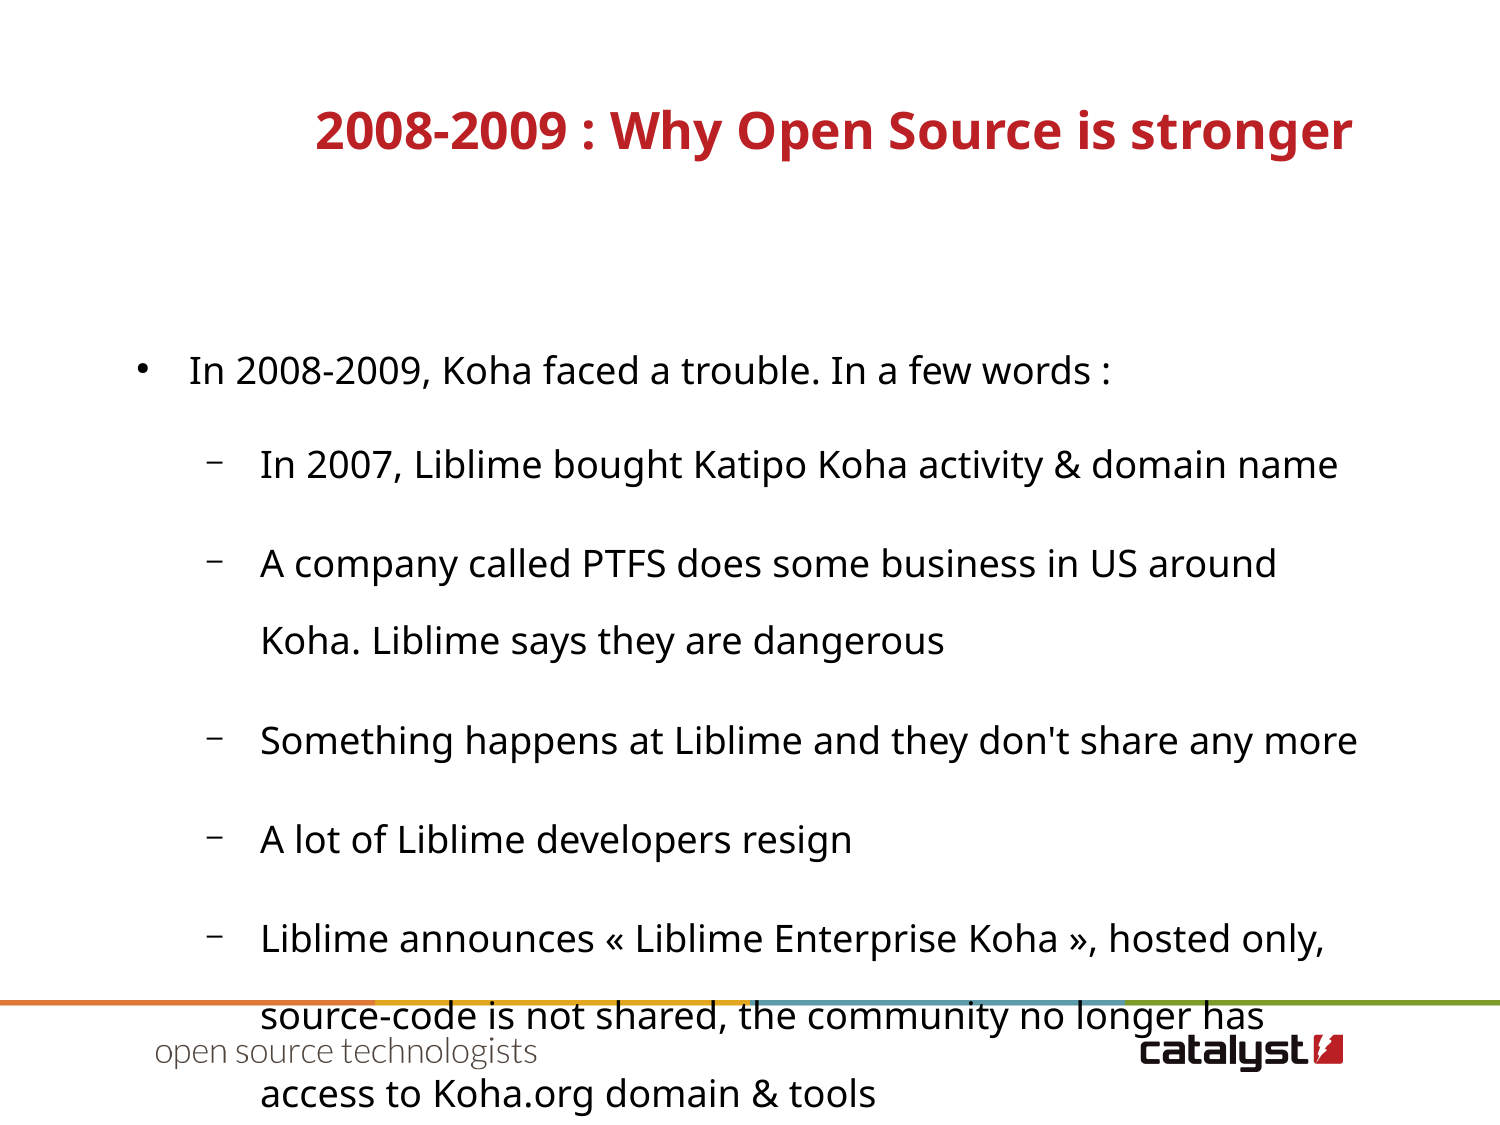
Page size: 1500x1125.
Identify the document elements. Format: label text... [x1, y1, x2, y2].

list In 2008-2009, Koha faced a trouble. In a few words : In 2007, Liblime bought Katipo Koha activity & domain name A company called PTFS does some business in US around Koha. Liblime says they are dangerous Something happens at Liblime and they don't share any more A lot of Liblime developers resign Liblime announces « Liblime Enterprise Koha », hosted only, source-code is not shared, the community no longer has access to Koha.org domain & tools PTFS buy Liblime. It's now PTFS/Liblime (early 2010) [118, 317, 1382, 1125]
picture [0, 1000, 118, 1072]
picture [1382, 1000, 1500, 1072]
title 2008-2009 : Why Open Source is stronger [315, 0, 1463, 260]
